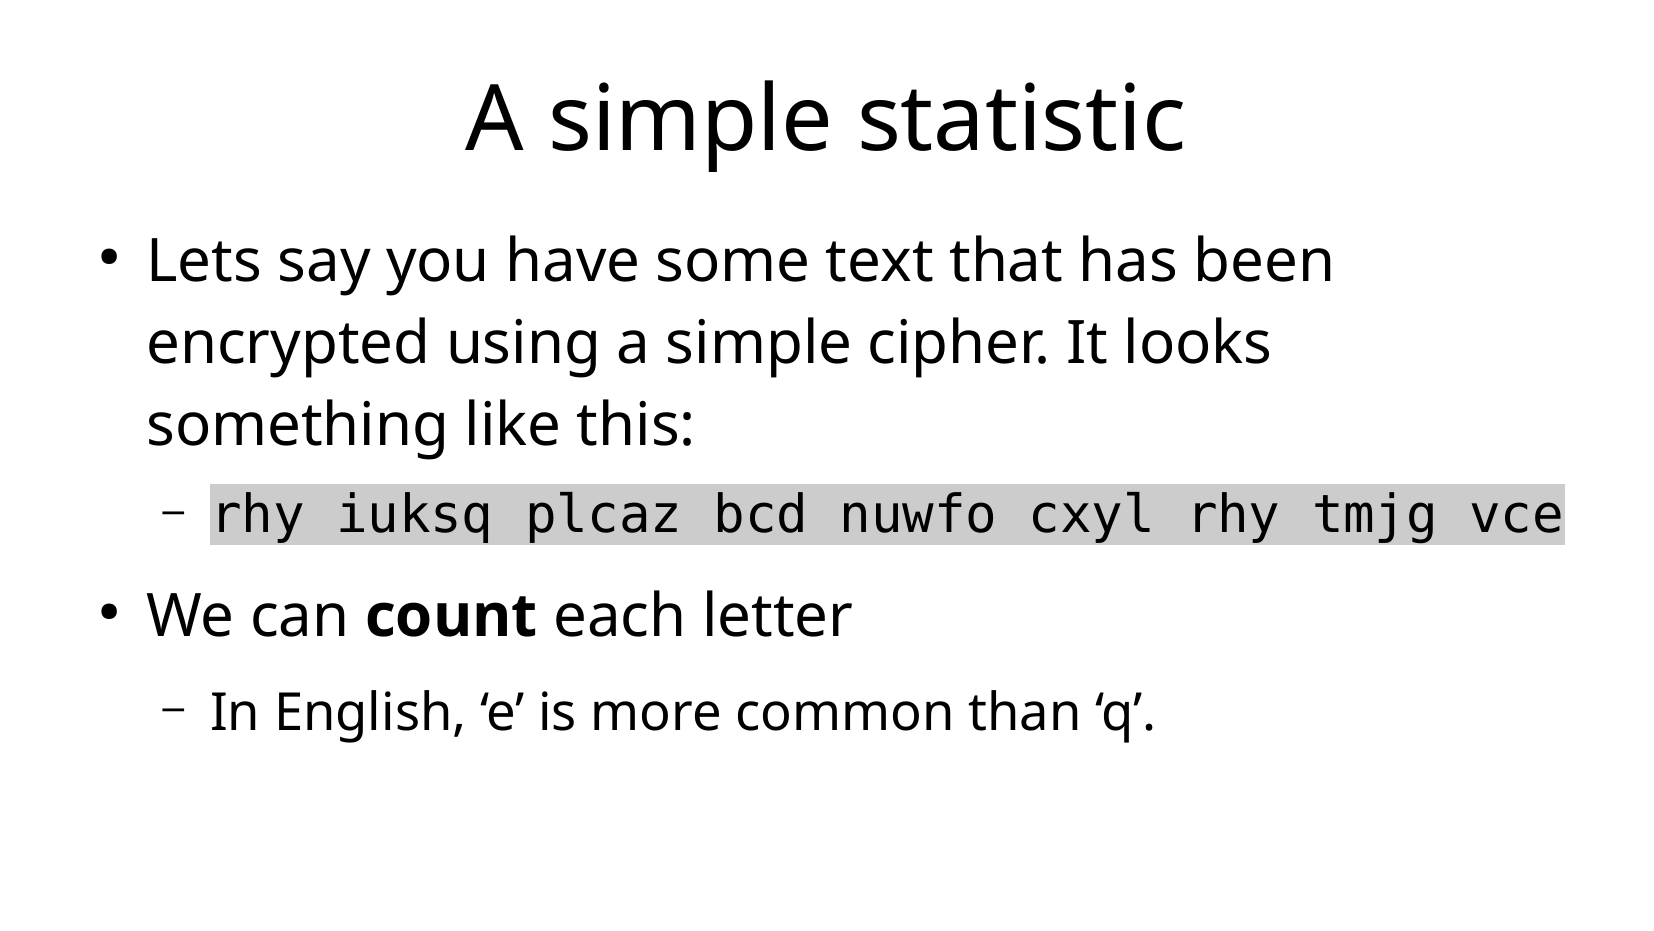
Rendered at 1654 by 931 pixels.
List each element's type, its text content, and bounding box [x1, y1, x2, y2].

list Lets say you have some text that has been encrypted using a simple cipher. It looks something like this: rhy iuksq plcaz bcd nuwfo cxyl rhy tmjg vce We can count each letter In English, ‘e’ is more common than ‘q’. [82, 217, 1571, 758]
title A simple statistic [82, 37, 1571, 193]
